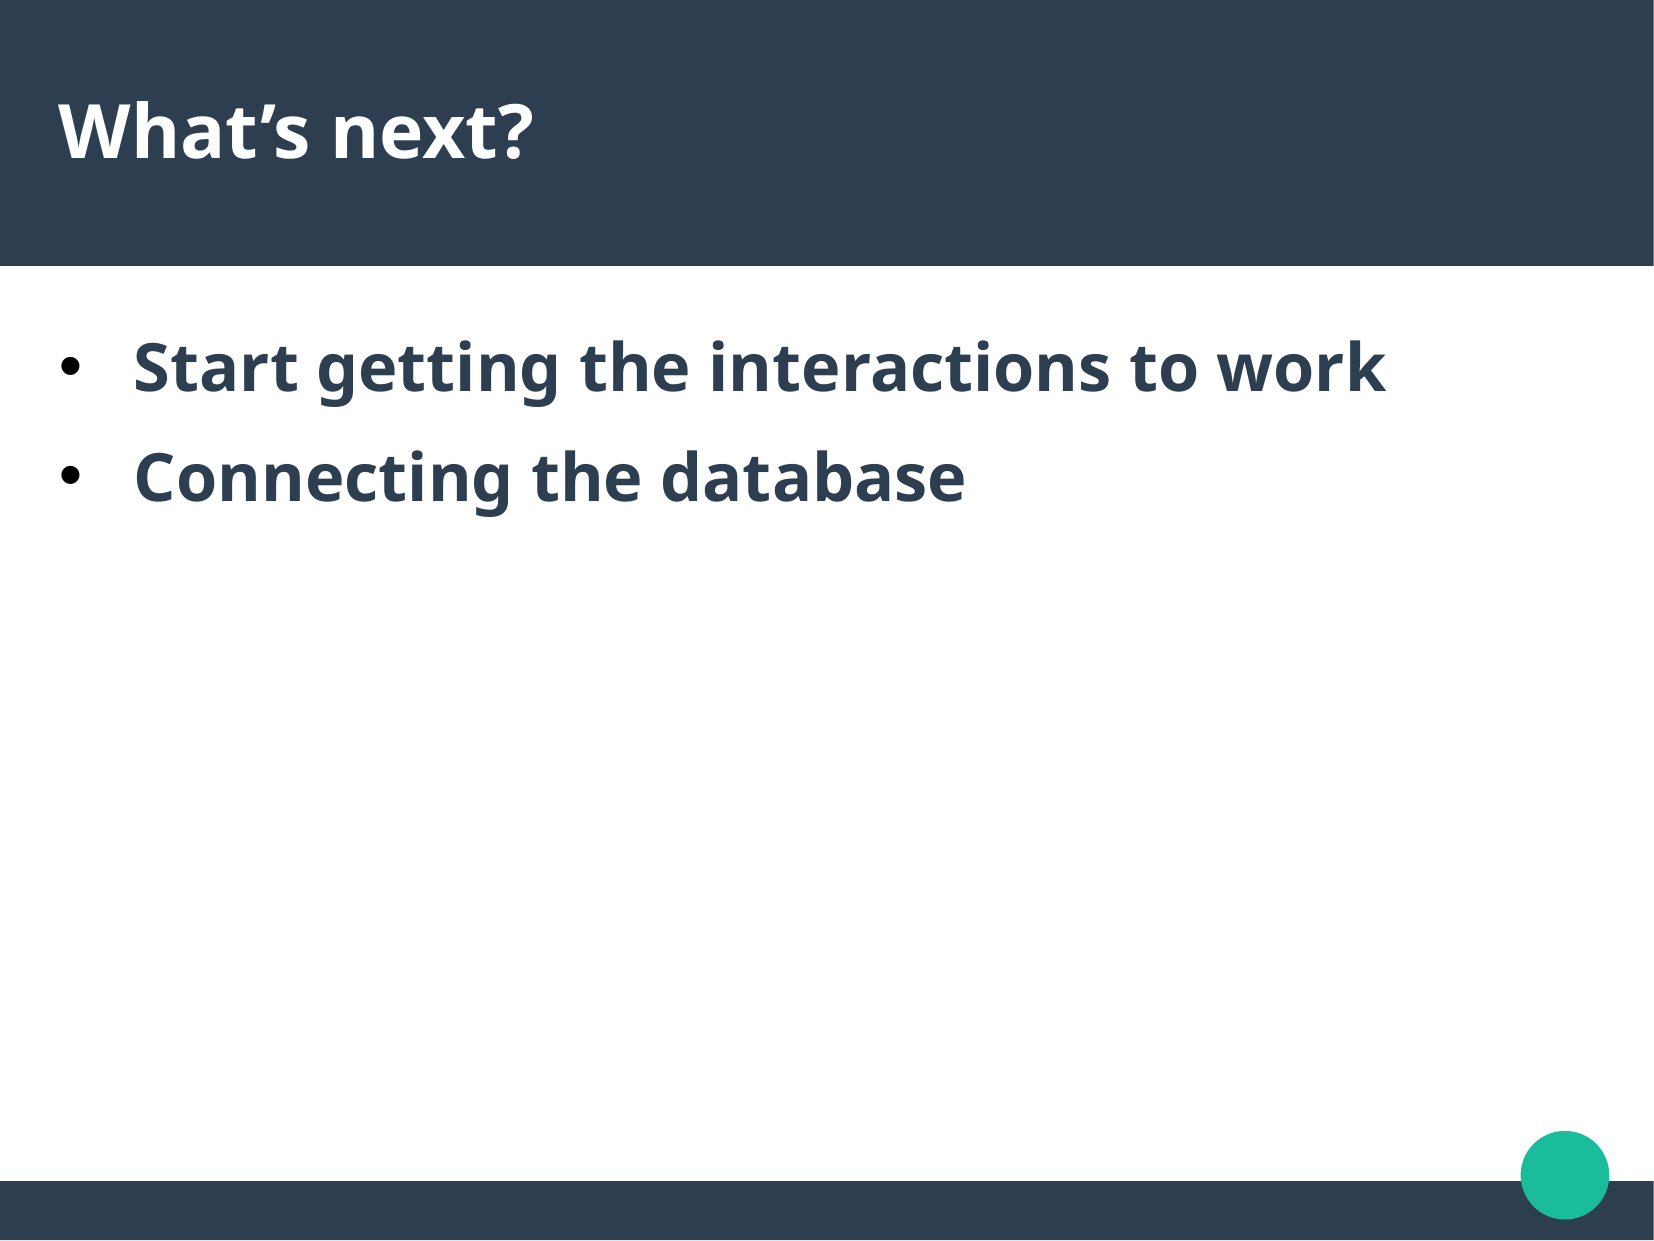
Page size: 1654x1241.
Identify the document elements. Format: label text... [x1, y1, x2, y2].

title What’s next? [59, 49, 1595, 207]
list Start getting the interactions to work Connecting the database [59, 324, 1595, 1152]
